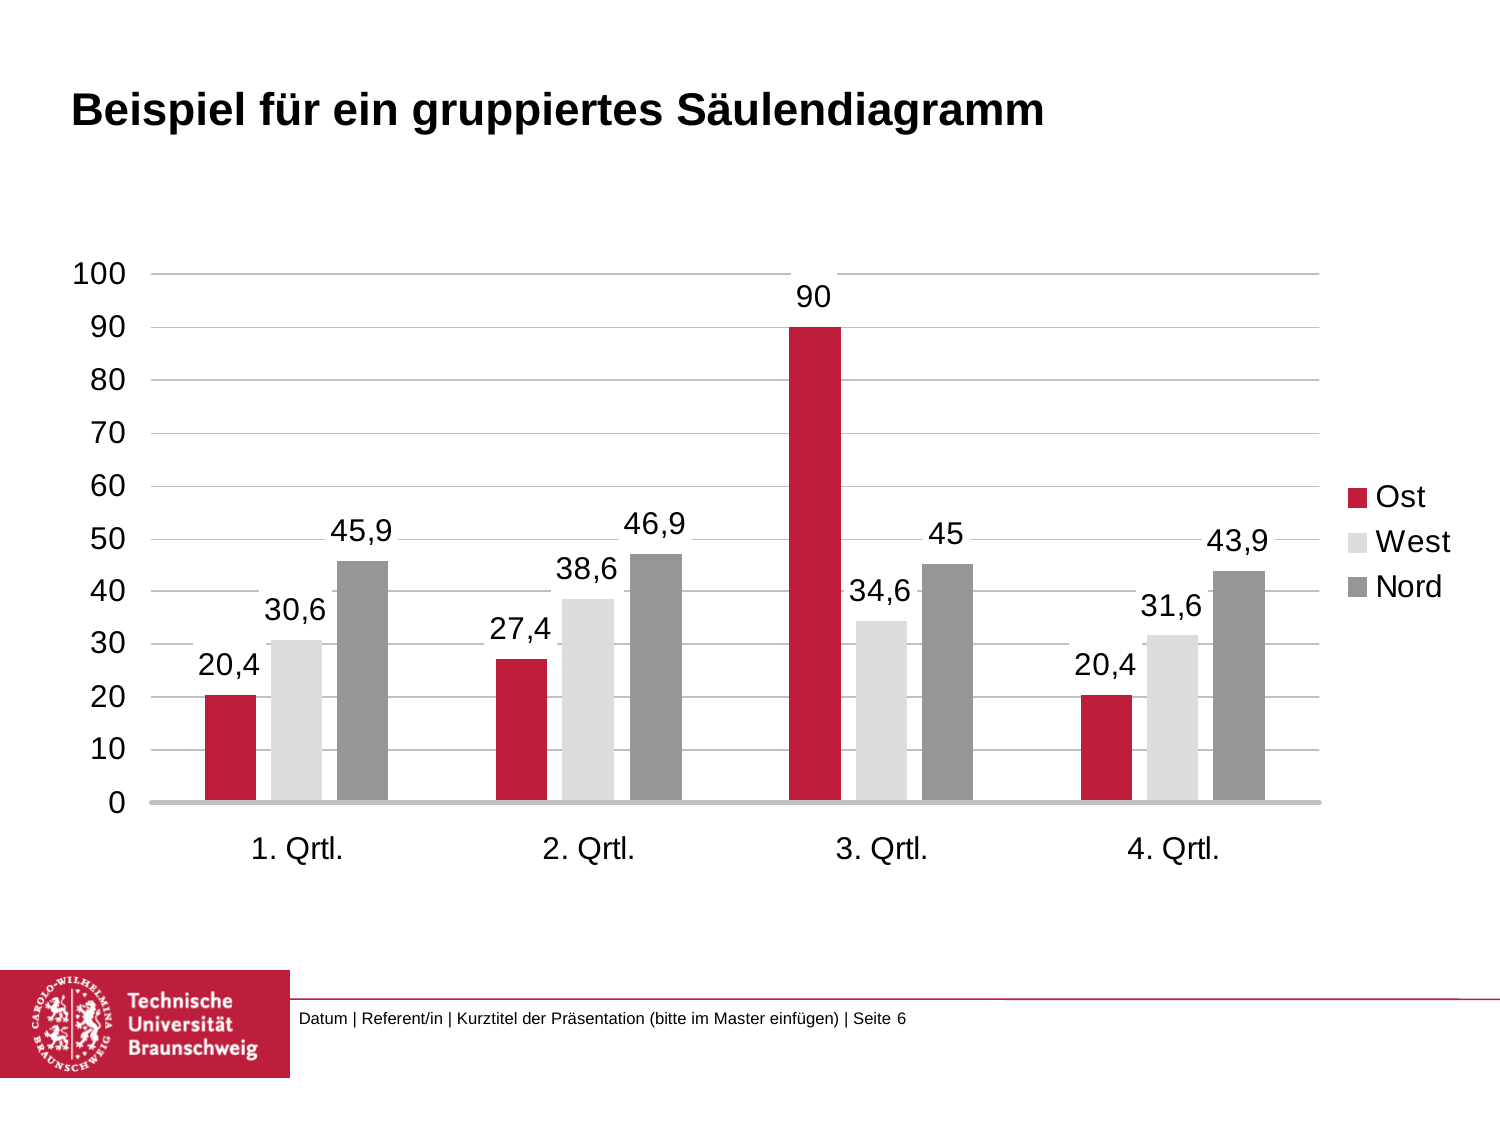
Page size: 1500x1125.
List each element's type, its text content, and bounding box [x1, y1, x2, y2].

chart [42, 222, 1474, 901]
title Beispiel für ein gruppiertes Säulendiagramm [70, 18, 1445, 135]
